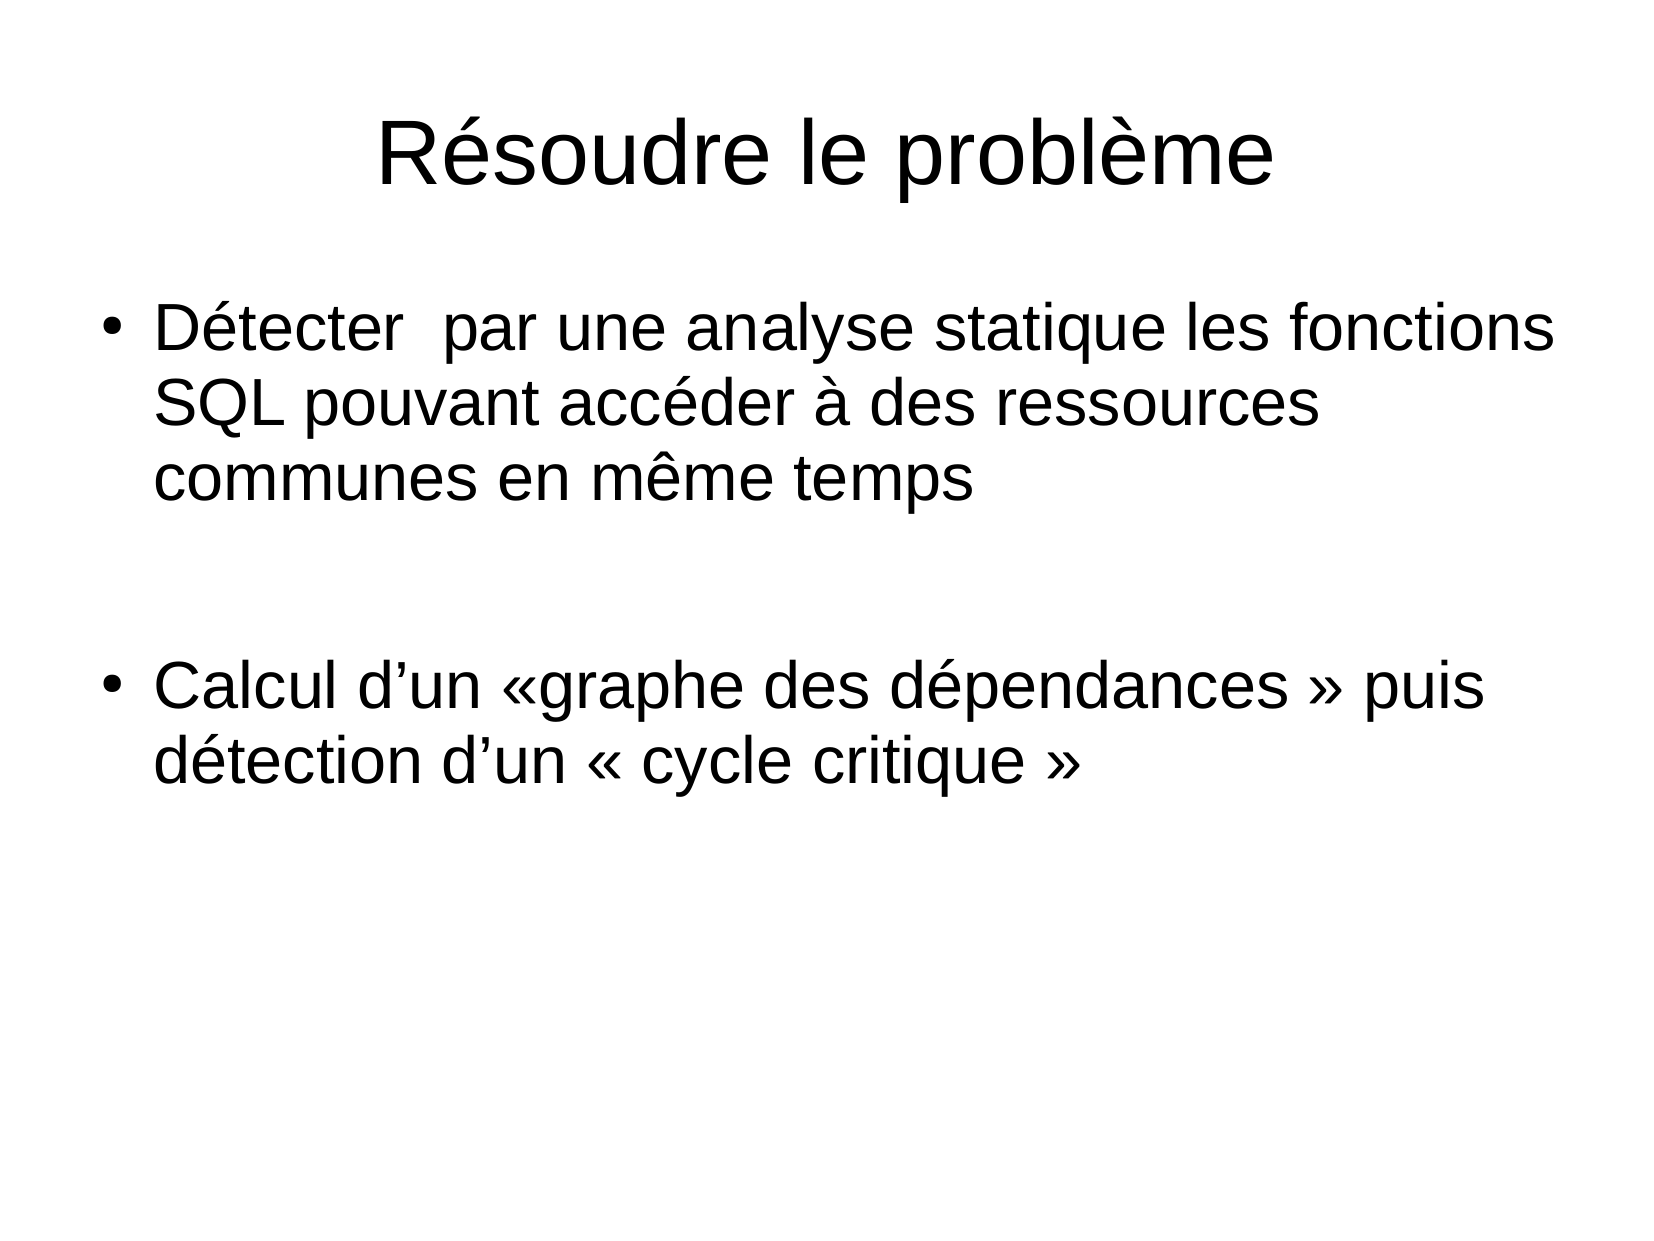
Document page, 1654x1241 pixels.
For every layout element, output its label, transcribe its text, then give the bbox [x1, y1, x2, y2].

list Détecter par une analyse statique les fonctions SQL pouvant accéder à des ressources communes en même temps Calcul d’un «graphe des dépendances » puis détection d’un « cycle critique » [82, 290, 1571, 1010]
title Résoudre le problème [82, 49, 1571, 257]
